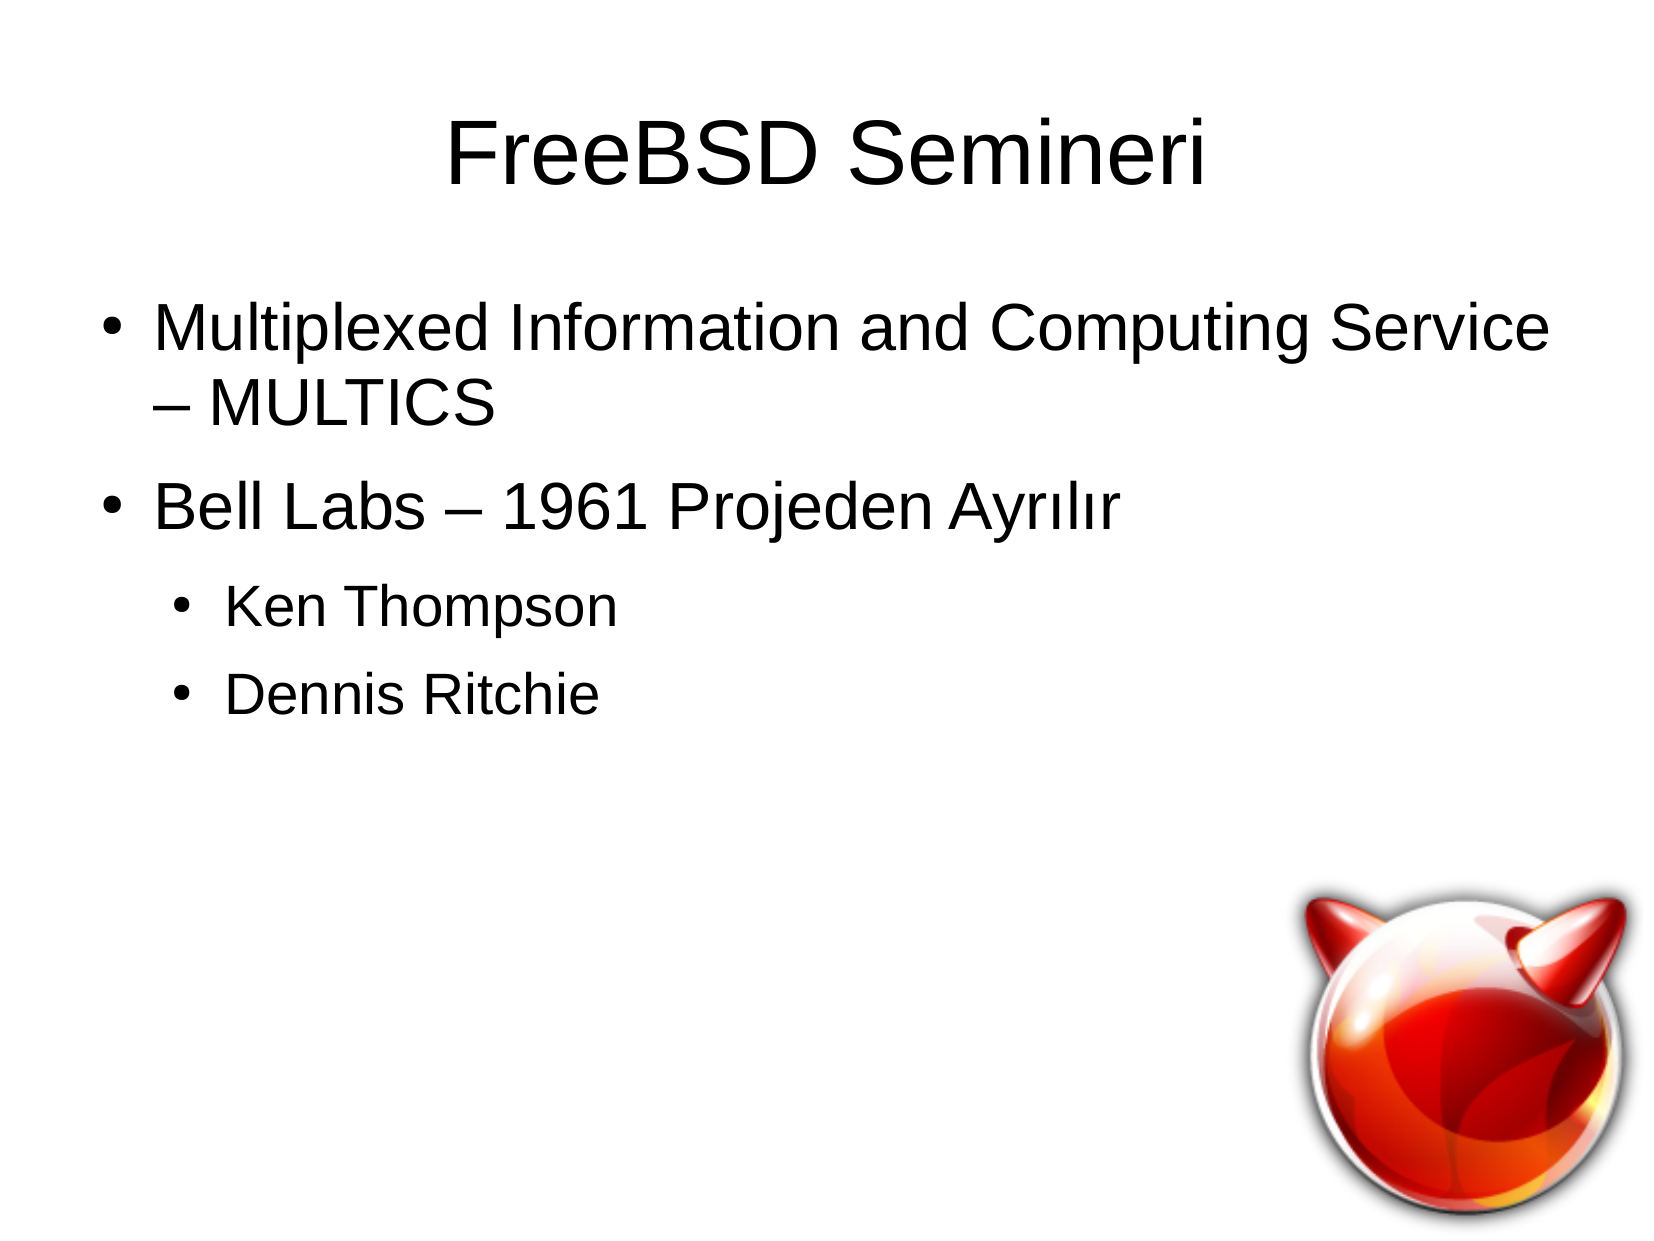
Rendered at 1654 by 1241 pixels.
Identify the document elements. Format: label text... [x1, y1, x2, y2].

title FreeBSD Semineri [82, 49, 1571, 257]
picture [1282, 875, 1654, 1241]
list Multiplexed Information and Computing Service – MULTICS Bell Labs – 1961 Projeden Ayrılır Ken Thompson Dennis Ritchie [82, 290, 1571, 1109]
